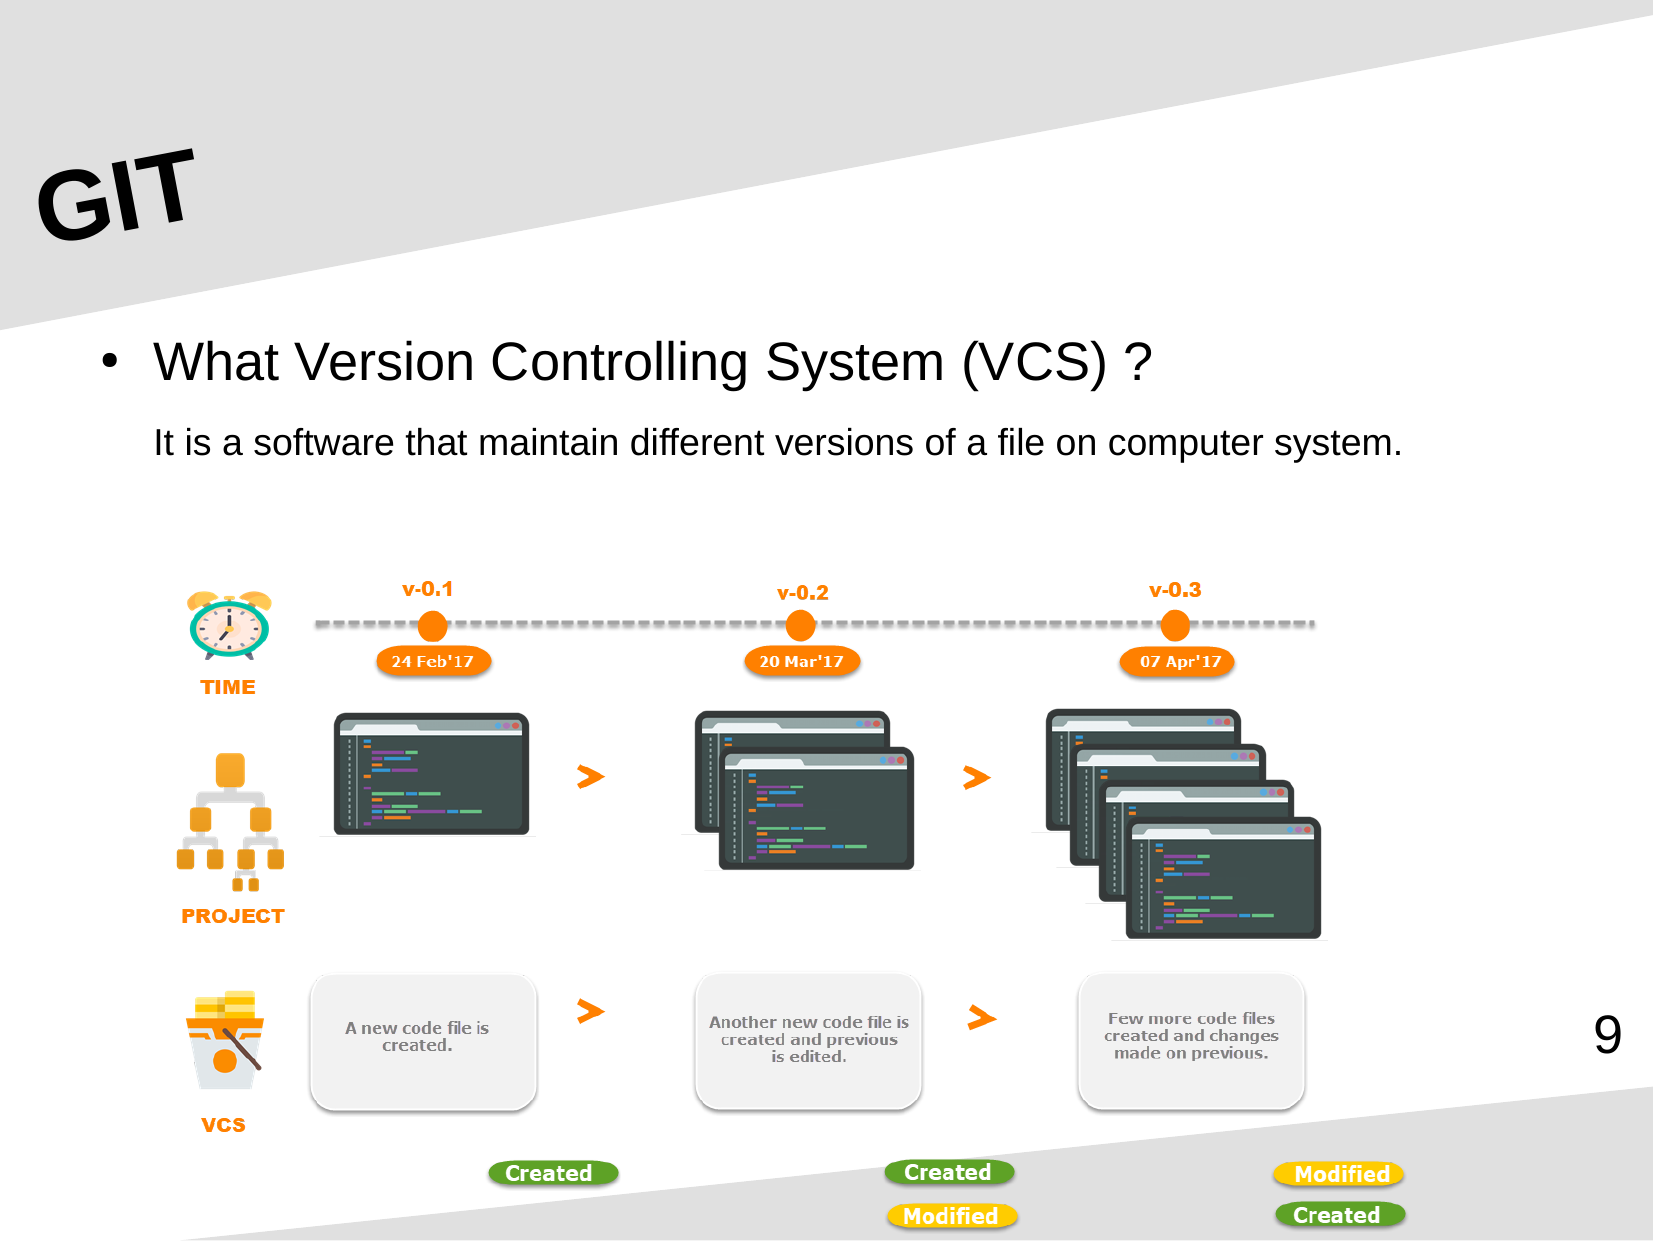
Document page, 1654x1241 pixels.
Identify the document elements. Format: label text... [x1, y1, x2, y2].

picture [154, 558, 1453, 1241]
list What Version Controlling System (VCS) ? It is a software that maintain different versions of a file on computer system. [82, 331, 1538, 1051]
title GIT [16, 0, 1518, 315]
